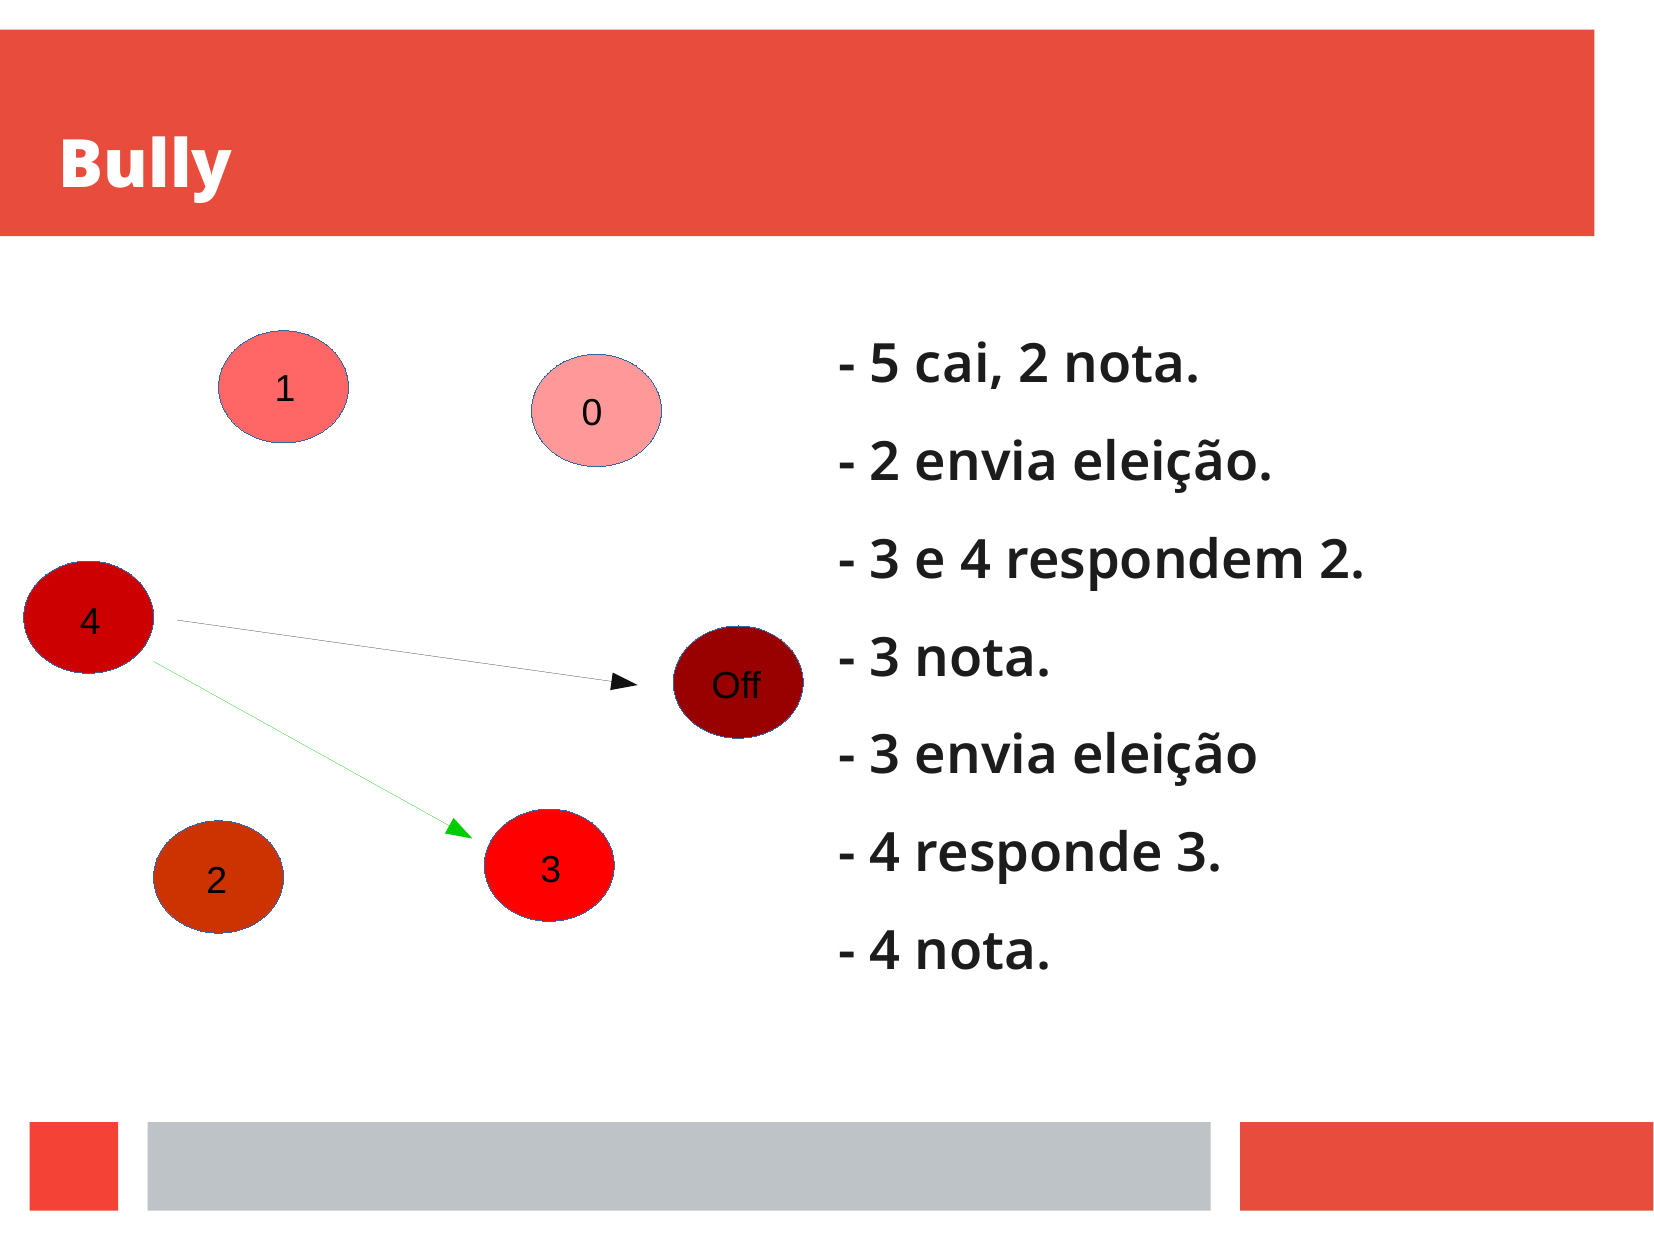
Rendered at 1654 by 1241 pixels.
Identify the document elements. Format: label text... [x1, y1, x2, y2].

text_box [153, 820, 284, 934]
text_box 4 [64, 592, 139, 680]
text_box [218, 330, 349, 439]
text_box 1 [259, 360, 311, 441]
title Bully [59, 59, 1595, 207]
list - 5 cai, 2 nota. - 2 envia eleição. - 3 e 4 respondem 2. - 3 nota. - 3 envia eleição - 4 responde 3. - 4 nota. [838, 324, 1565, 1093]
text_box 0 [566, 383, 638, 459]
text_box [484, 809, 615, 922]
text_box [23, 561, 154, 670]
text_box Off [696, 657, 786, 756]
text_box 3 [525, 840, 576, 898]
text_box 2 [191, 852, 243, 910]
text_box [673, 625, 804, 725]
text_box [531, 354, 662, 467]
